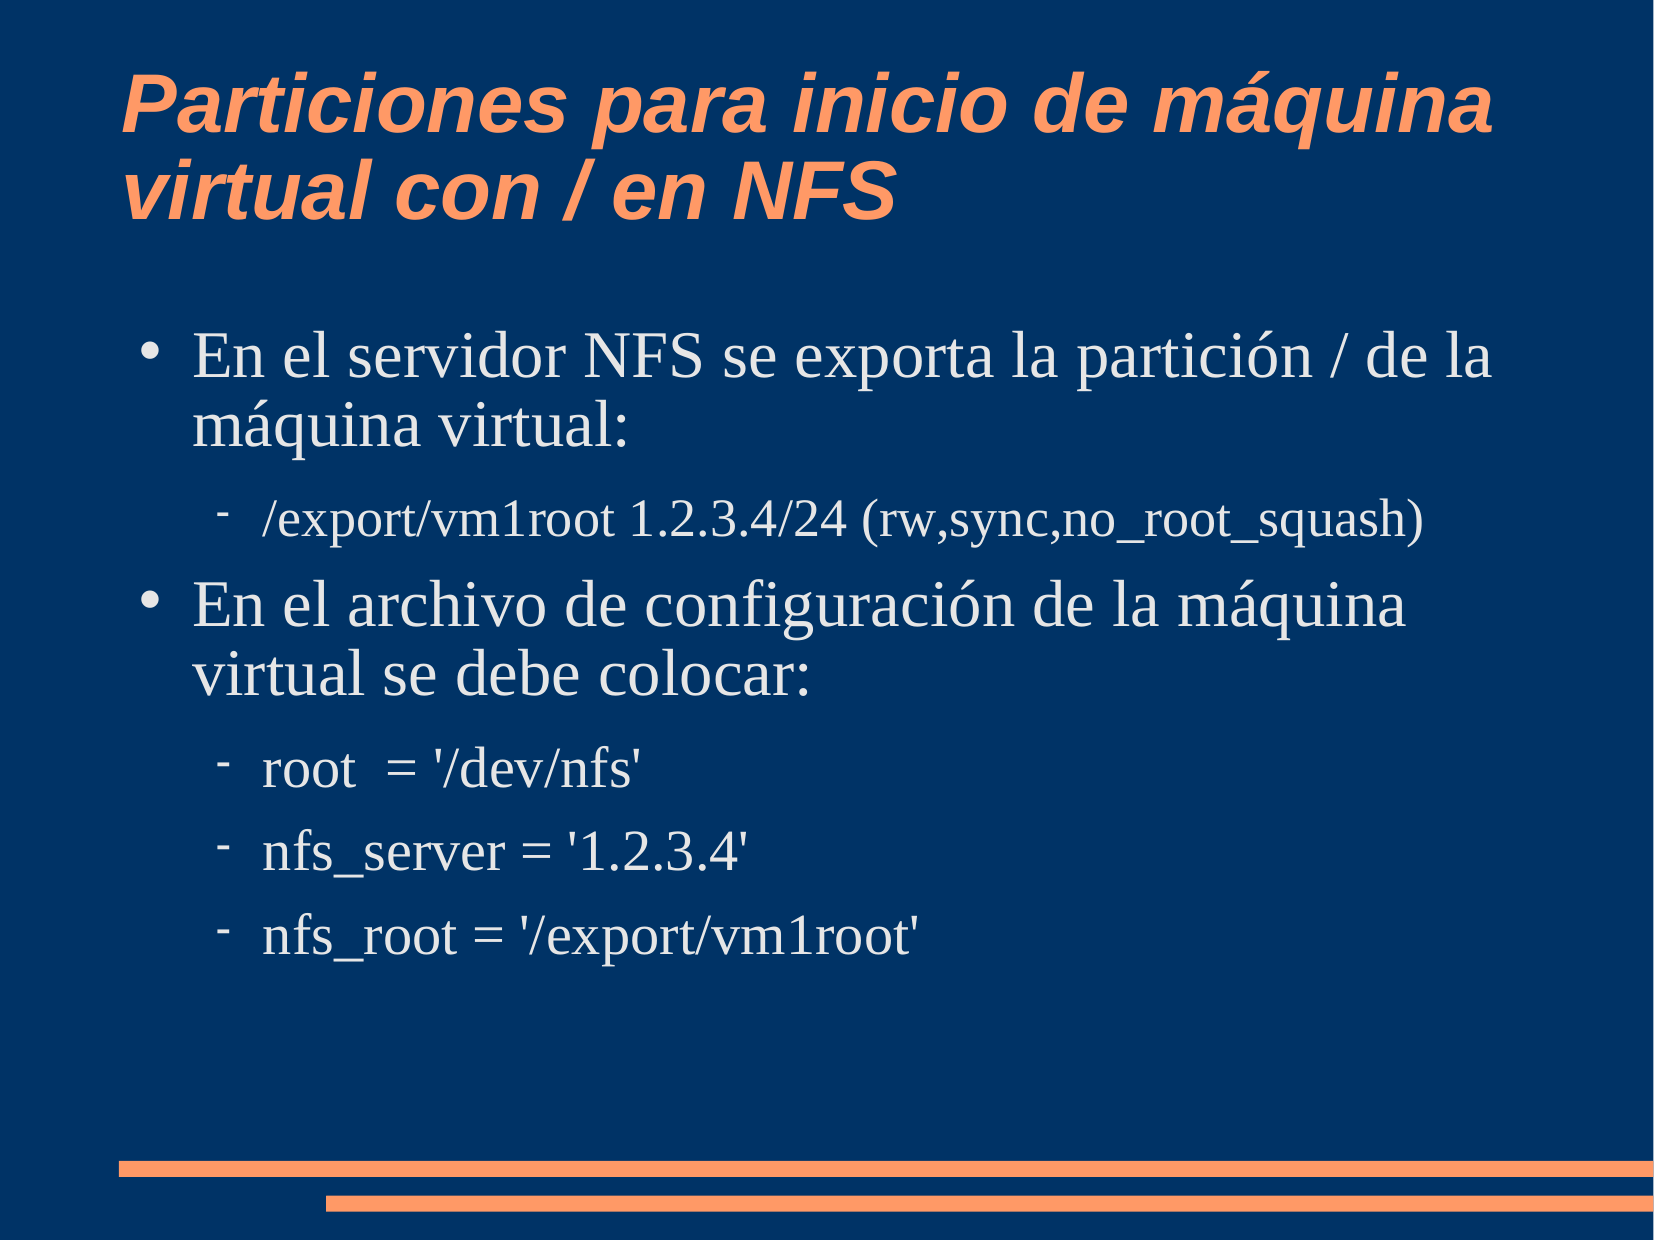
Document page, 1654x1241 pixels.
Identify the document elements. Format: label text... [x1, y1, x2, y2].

title Particiones para inicio de máquina virtual con / en NFS [121, 46, 1534, 254]
list En el servidor NFS se exporta la partición / de la máquina virtual: /export/vm1root 1.2.3.4/24 (rw,sync,no_root_squash)‏ En el archivo de configuración de la máquina virtual se debe colocar: root = '/dev/nfs' nfs_server = '1.2.3.4' nfs_root = '/export/vm1root' [121, 322, 1561, 1118]
